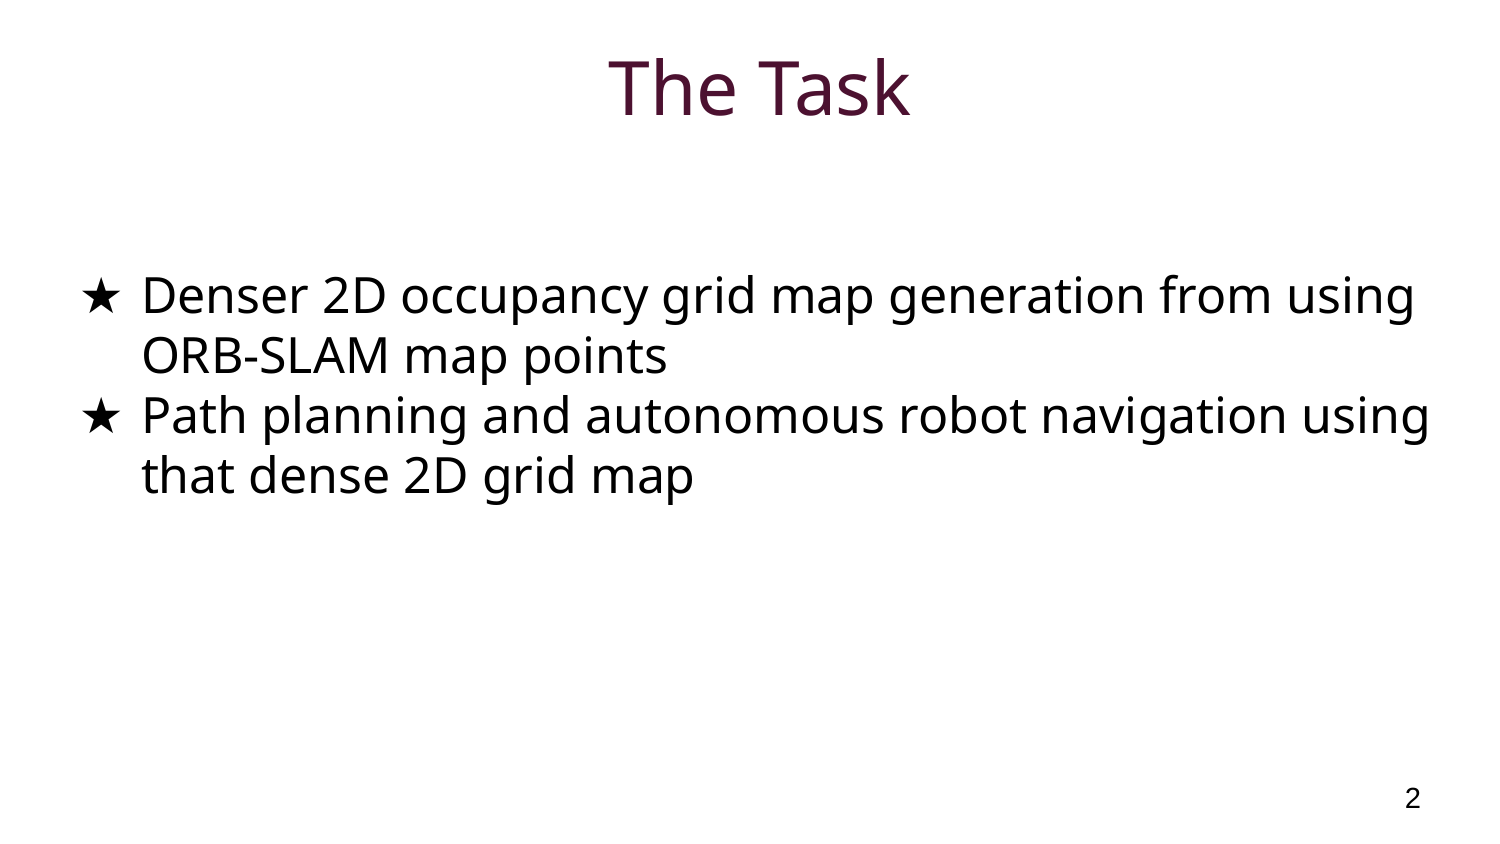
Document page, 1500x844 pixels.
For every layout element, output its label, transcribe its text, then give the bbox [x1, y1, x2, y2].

list Denser 2D occupancy grid map generation from using ORB-SLAM map points Path planning and autonomous robot navigation using that dense 2D grid map [51, 189, 1449, 750]
title The Task [61, 25, 1460, 172]
slide_number <number> [1389, 764, 1480, 830]
